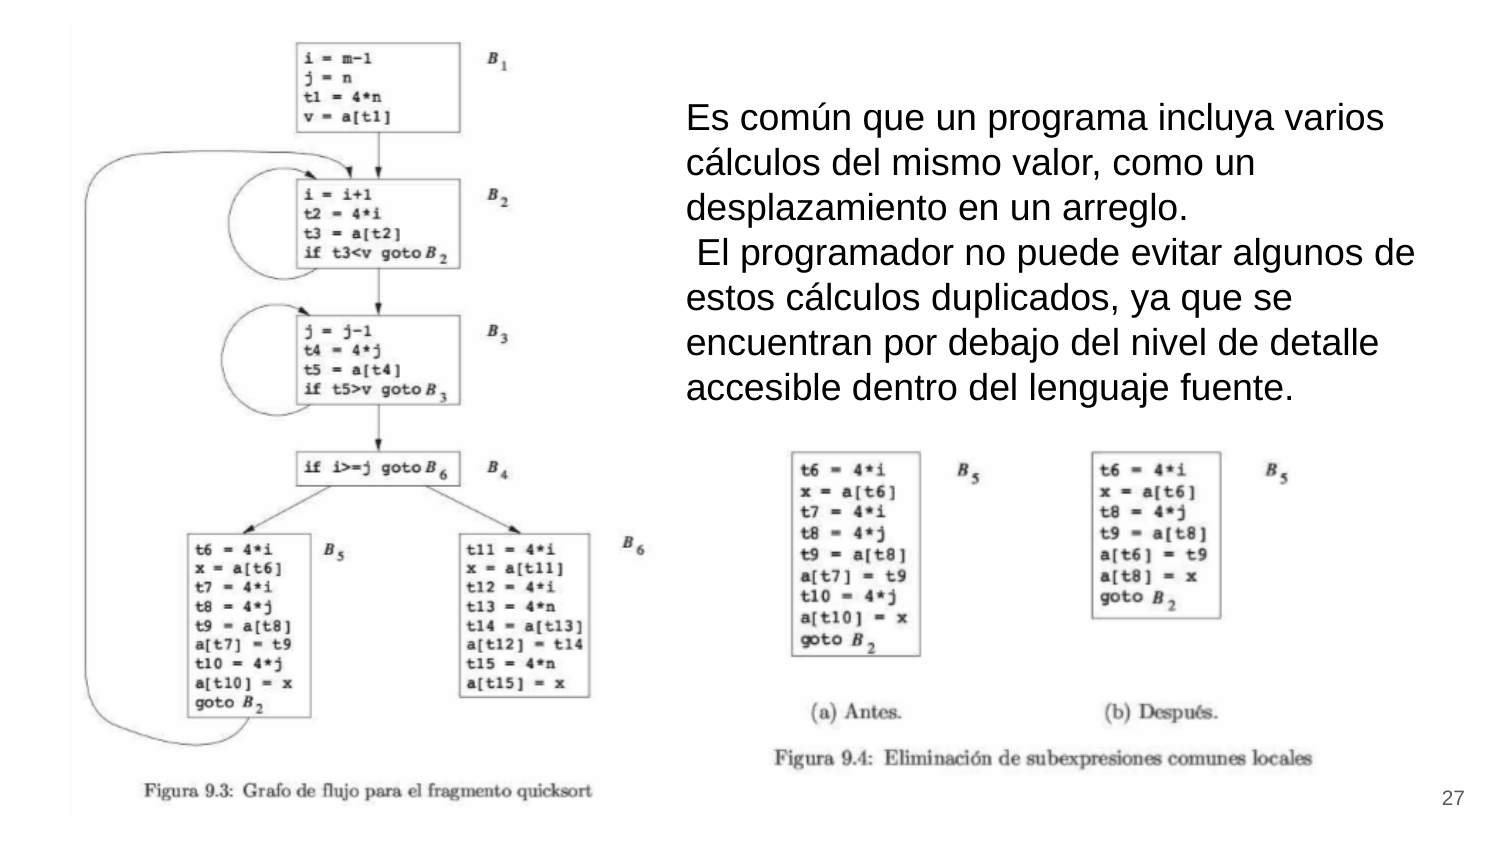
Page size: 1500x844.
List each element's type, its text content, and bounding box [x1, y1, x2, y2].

picture [68, 24, 661, 819]
slide_number <number> [1389, 764, 1480, 830]
text_box Es común que un programa incluya varios cálculos del mismo valor, como un desplazamiento en un arreglo. El programador no puede evitar algunos de estos cálculos duplicados, ya que se encuentran por debajo del nivel de detalle accesible dentro del lenguaje fuente. [670, 78, 1470, 429]
picture [768, 428, 1330, 778]
